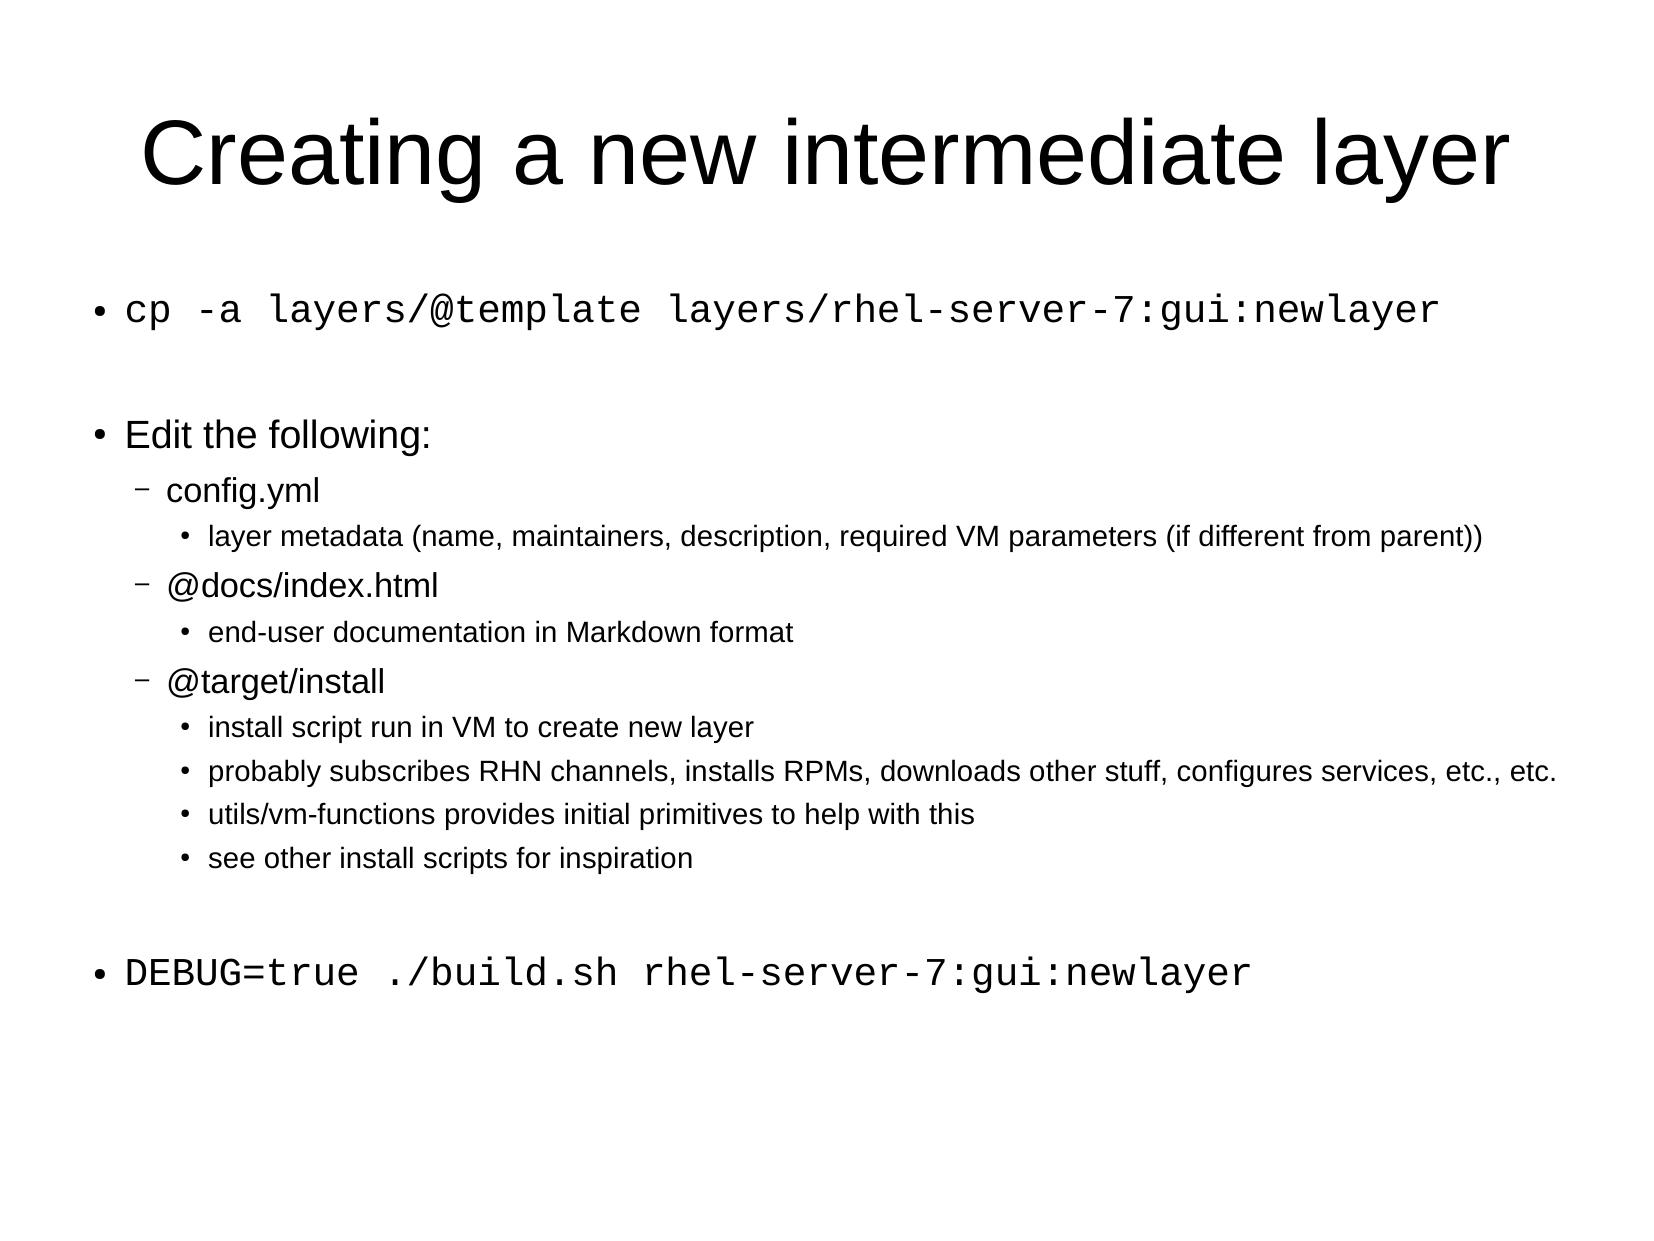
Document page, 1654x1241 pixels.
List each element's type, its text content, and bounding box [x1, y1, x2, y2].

list cp -a layers/@template layers/rhel-server-7:gui:newlayer Edit the following: config.yml layer metadata (name, maintainers, description, required VM parameters (if different from parent)) @docs/index.html end-user documentation in Markdown format @target/install install script run in VM to create new layer probably subscribes RHN channels, installs RPMs, downloads other stuff, configures services, etc., etc. utils/vm-functions provides initial primitives to help with this see other install scripts for inspiration DEBUG=true ./build.sh rhel-server-7:gui:newlayer [82, 290, 1571, 1010]
title Creating a new intermediate layer [82, 49, 1571, 257]
